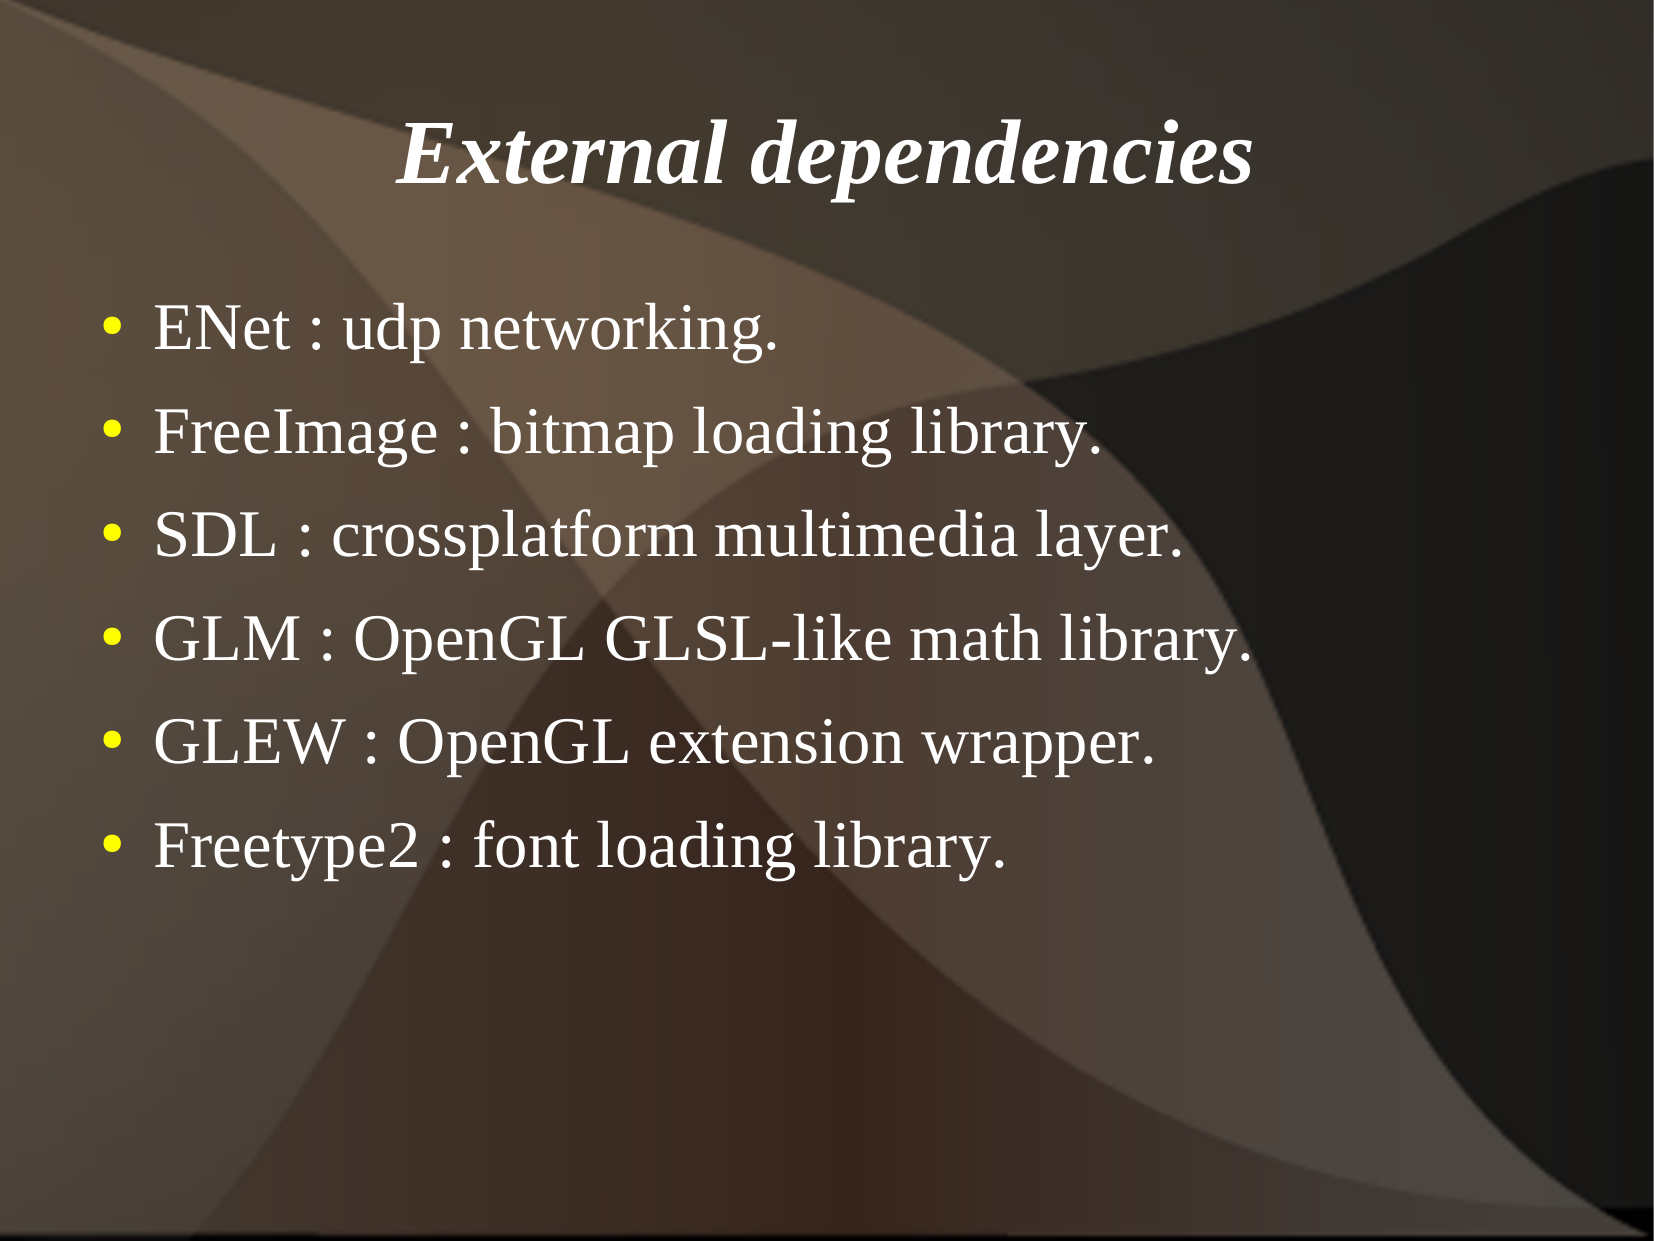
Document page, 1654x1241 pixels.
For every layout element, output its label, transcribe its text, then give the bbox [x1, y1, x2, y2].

list ENet : udp networking. FreeImage : bitmap loading library. SDL : crossplatform multimedia layer. GLM : OpenGL GLSL-like math library. GLEW : OpenGL extension wrapper. Freetype2 : font loading library. [82, 290, 1571, 1010]
picture [0, 0, 1654, 1241]
title External dependencies [82, 49, 1571, 257]
